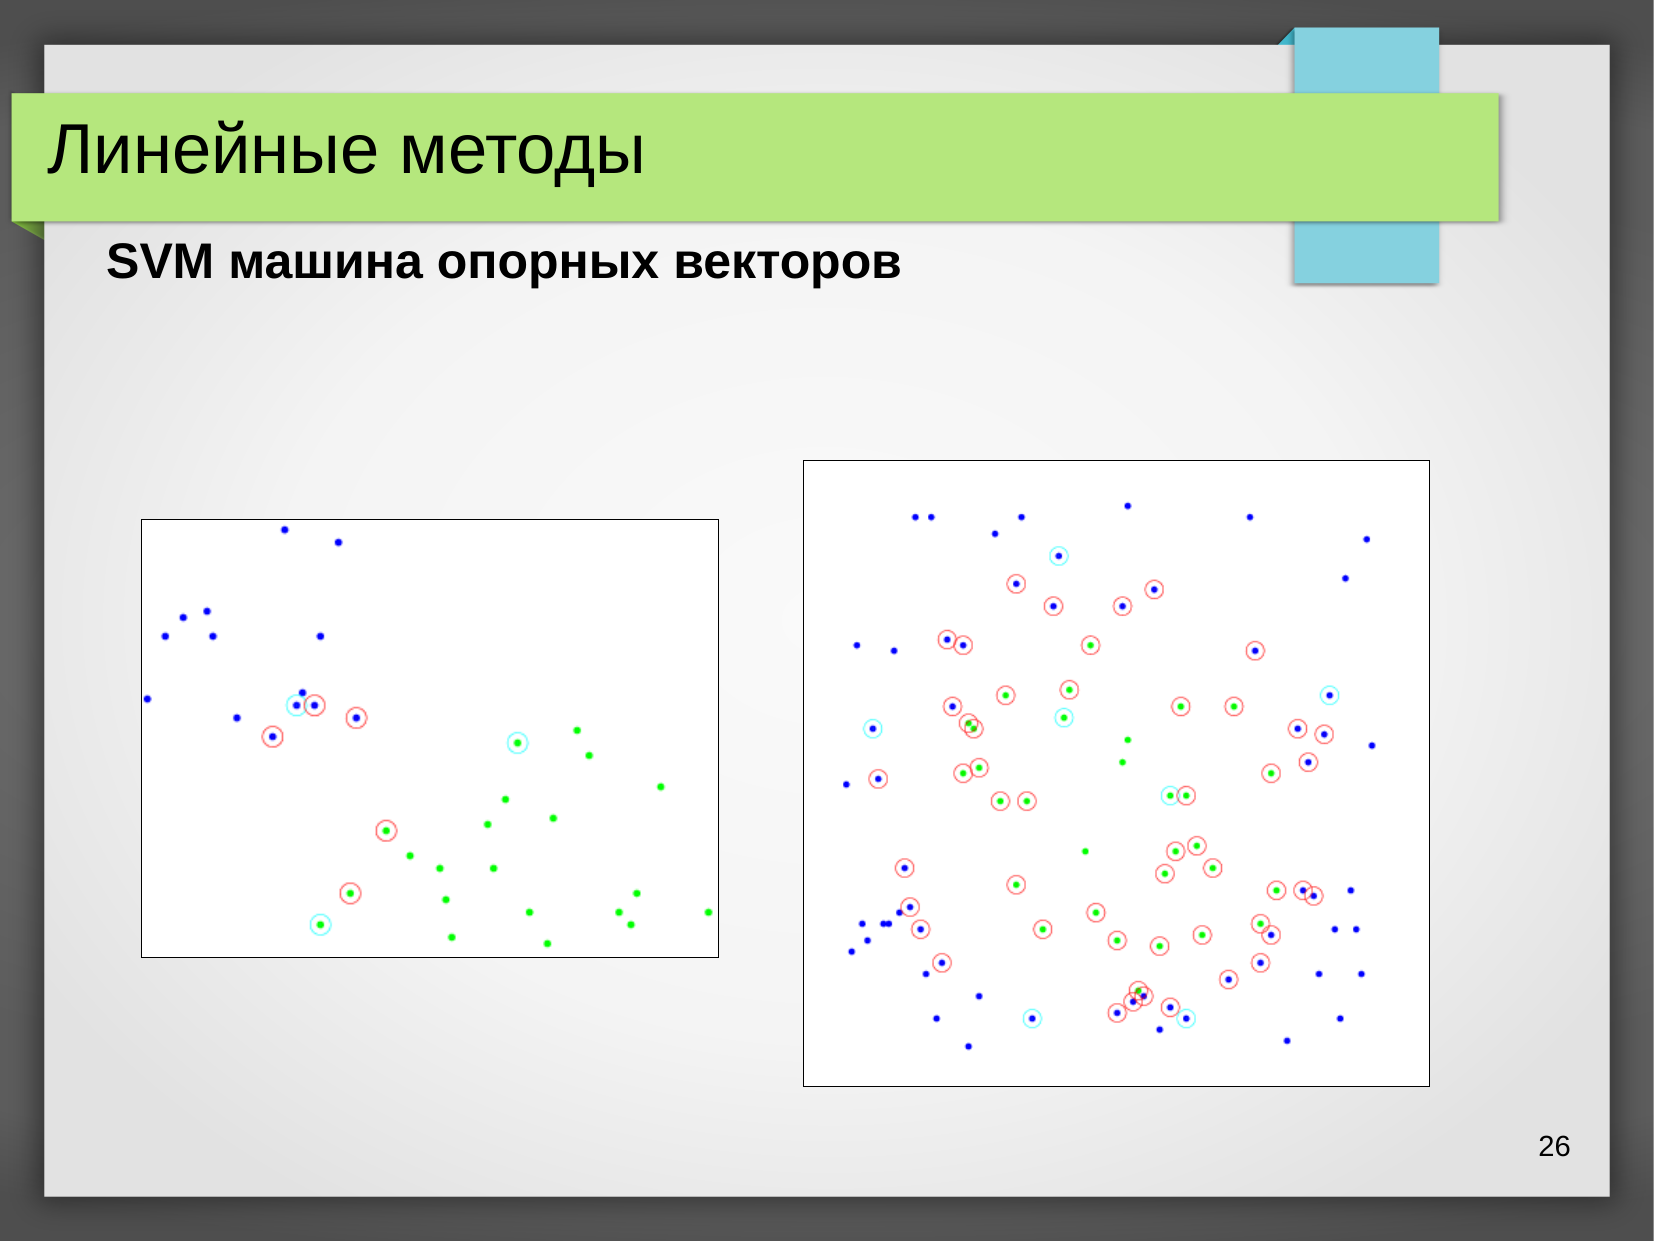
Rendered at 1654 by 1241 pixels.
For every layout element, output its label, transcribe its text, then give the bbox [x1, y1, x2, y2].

picture [0, 0, 1654, 1241]
text_box SVM машина опорных векторов [106, 236, 1087, 287]
title Линейные методы [47, 109, 1501, 189]
